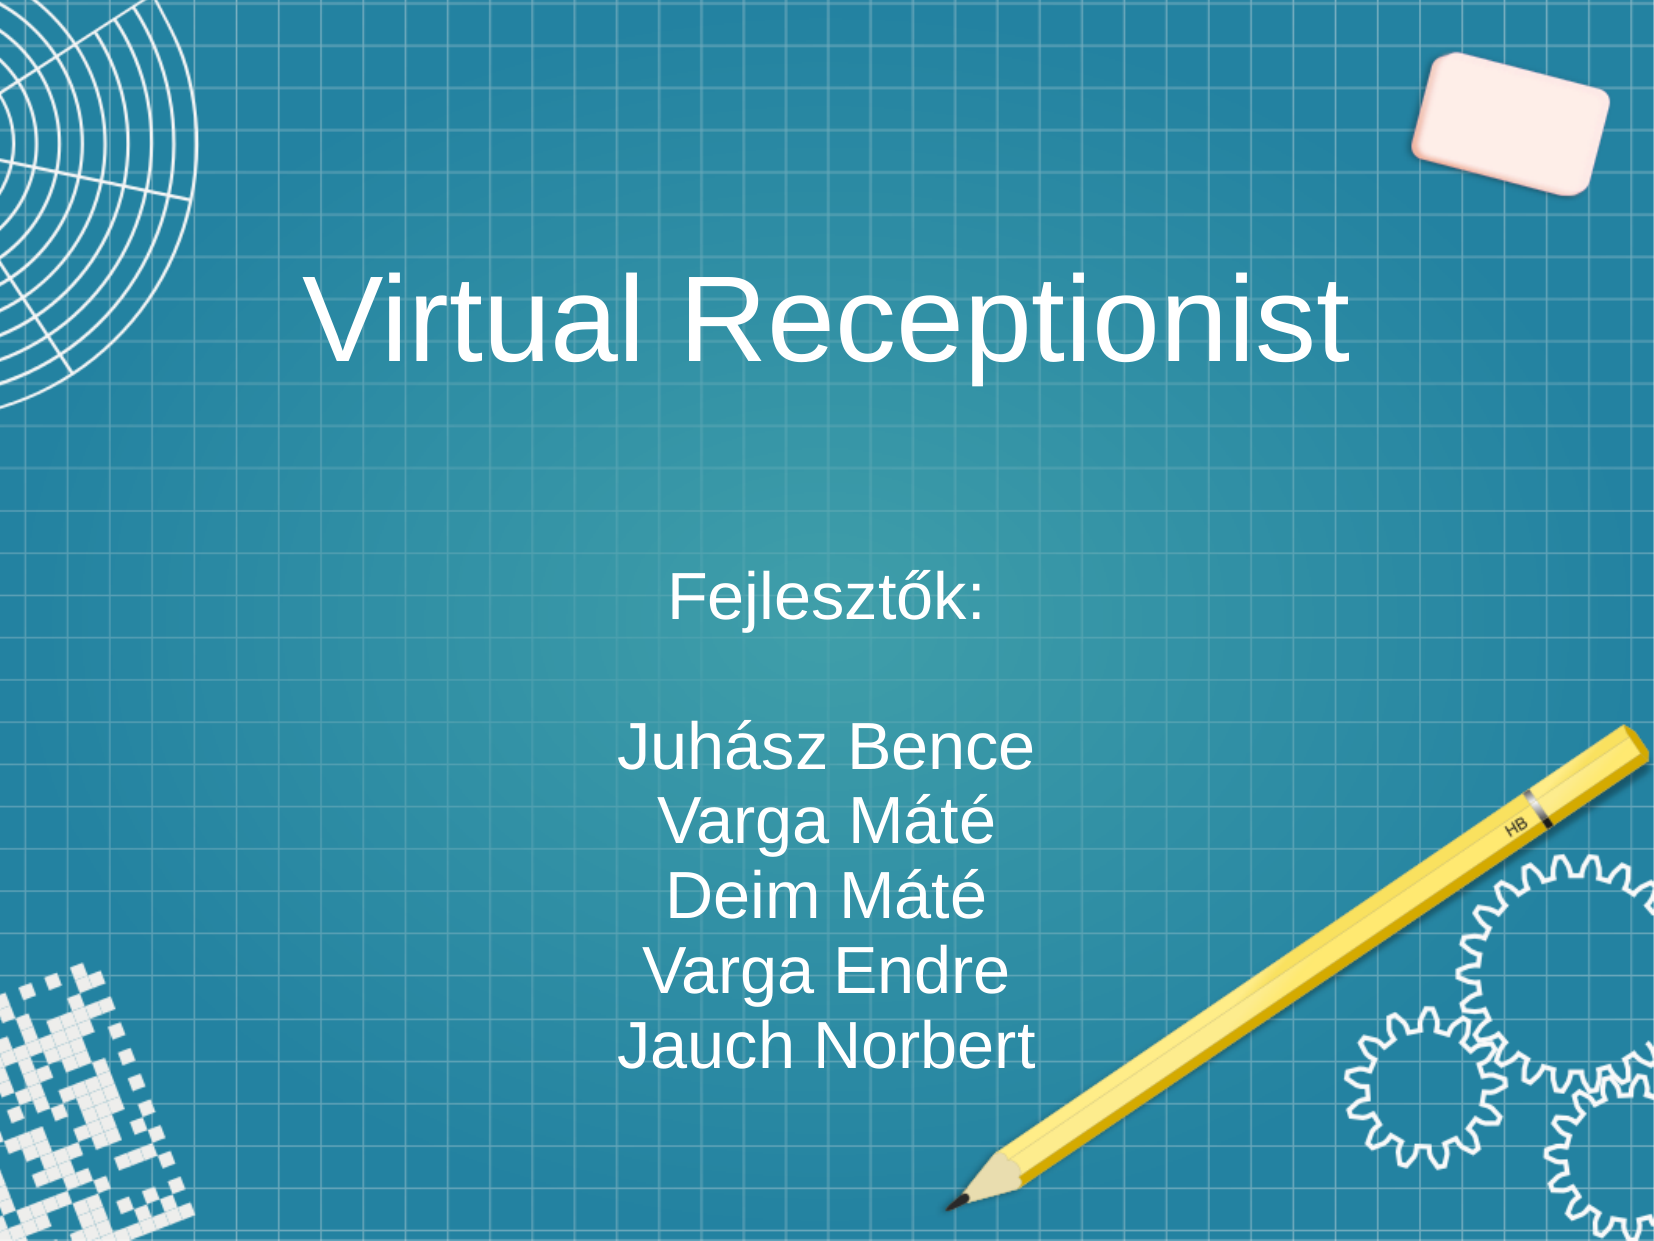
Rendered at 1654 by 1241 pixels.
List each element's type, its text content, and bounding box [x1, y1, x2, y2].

subtitle Fejlesztők: Juhász Bence Varga Máté Deim Máté Varga Endre Jauch Norbert [82, 519, 1571, 1123]
picture [0, 0, 1654, 1241]
title Virtual Receptionist [82, 177, 1571, 461]
